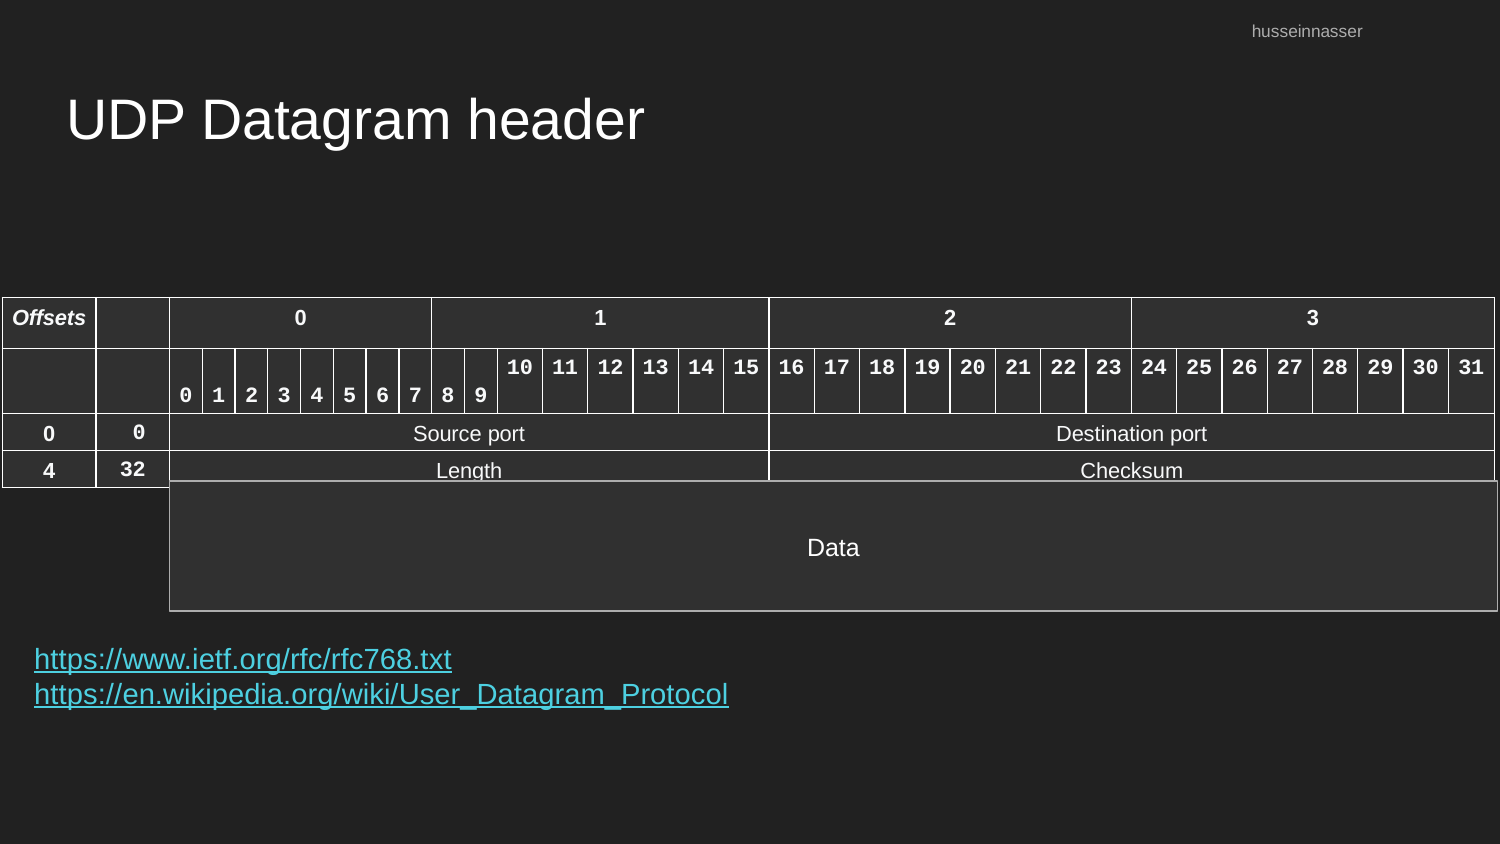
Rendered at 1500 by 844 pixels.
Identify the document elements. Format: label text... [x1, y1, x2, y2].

table_cell 25 [1177, 349, 1221, 413]
table_header 2 [770, 298, 1131, 348]
table_cell 23 [1087, 349, 1131, 413]
title UDP Datagram header [51, 72, 1449, 167]
table_cell Source port [170, 414, 768, 450]
table_cell 7 [400, 349, 431, 413]
table_cell 9 [465, 349, 497, 413]
table_header [97, 298, 169, 348]
table_cell 18 [860, 349, 904, 413]
table_header 3 [1132, 298, 1494, 348]
table_cell 32 [97, 451, 169, 487]
table_cell 4 [301, 349, 333, 413]
text_box https://www.ietf.org/rfc/rfc768.txt https://en.wikipedia.org/wiki/User_Datagram_Protocol [19, 625, 831, 761]
table_cell 8 [432, 349, 464, 413]
table_cell 0 [97, 414, 169, 450]
table_cell 29 [1358, 349, 1402, 413]
text_box Data [169, 480, 1498, 612]
table_cell 3 [268, 349, 300, 413]
table_cell 10 [498, 349, 542, 413]
table_cell 13 [634, 349, 678, 413]
table_cell 21 [996, 349, 1040, 413]
table_cell 5 [334, 349, 365, 413]
table_cell 12 [588, 349, 632, 413]
table_cell 15 [724, 349, 768, 413]
table_cell 19 [906, 349, 949, 413]
table_cell 0 [170, 349, 202, 413]
table_header 0 [170, 298, 431, 348]
subtitle husseinnasser [1236, 11, 1492, 53]
table_cell 0 [3, 414, 95, 450]
table_cell 4 [3, 451, 95, 487]
table_cell 1 [203, 349, 234, 413]
table_cell 31 [1449, 349, 1494, 413]
table_cell Length [170, 451, 768, 480]
table_cell 14 [679, 349, 723, 413]
table_cell 17 [815, 349, 859, 413]
table_cell 27 [1268, 349, 1312, 413]
table_cell 28 [1313, 349, 1357, 413]
table_cell Checksum [770, 451, 1494, 480]
table_cell 11 [543, 349, 587, 413]
table_cell 2 [236, 349, 267, 413]
table_cell [3, 349, 95, 413]
table_header 1 [432, 298, 768, 348]
table_header Offsets [3, 298, 95, 348]
table_cell 16 [770, 349, 814, 413]
table_cell 6 [367, 349, 398, 413]
table_cell 20 [951, 349, 995, 413]
table_cell 26 [1223, 349, 1267, 413]
table_cell 22 [1041, 349, 1085, 413]
table_cell Destination port [770, 414, 1494, 450]
table_cell [97, 349, 169, 413]
table_cell 30 [1404, 349, 1448, 413]
table_cell 24 [1132, 349, 1176, 413]
